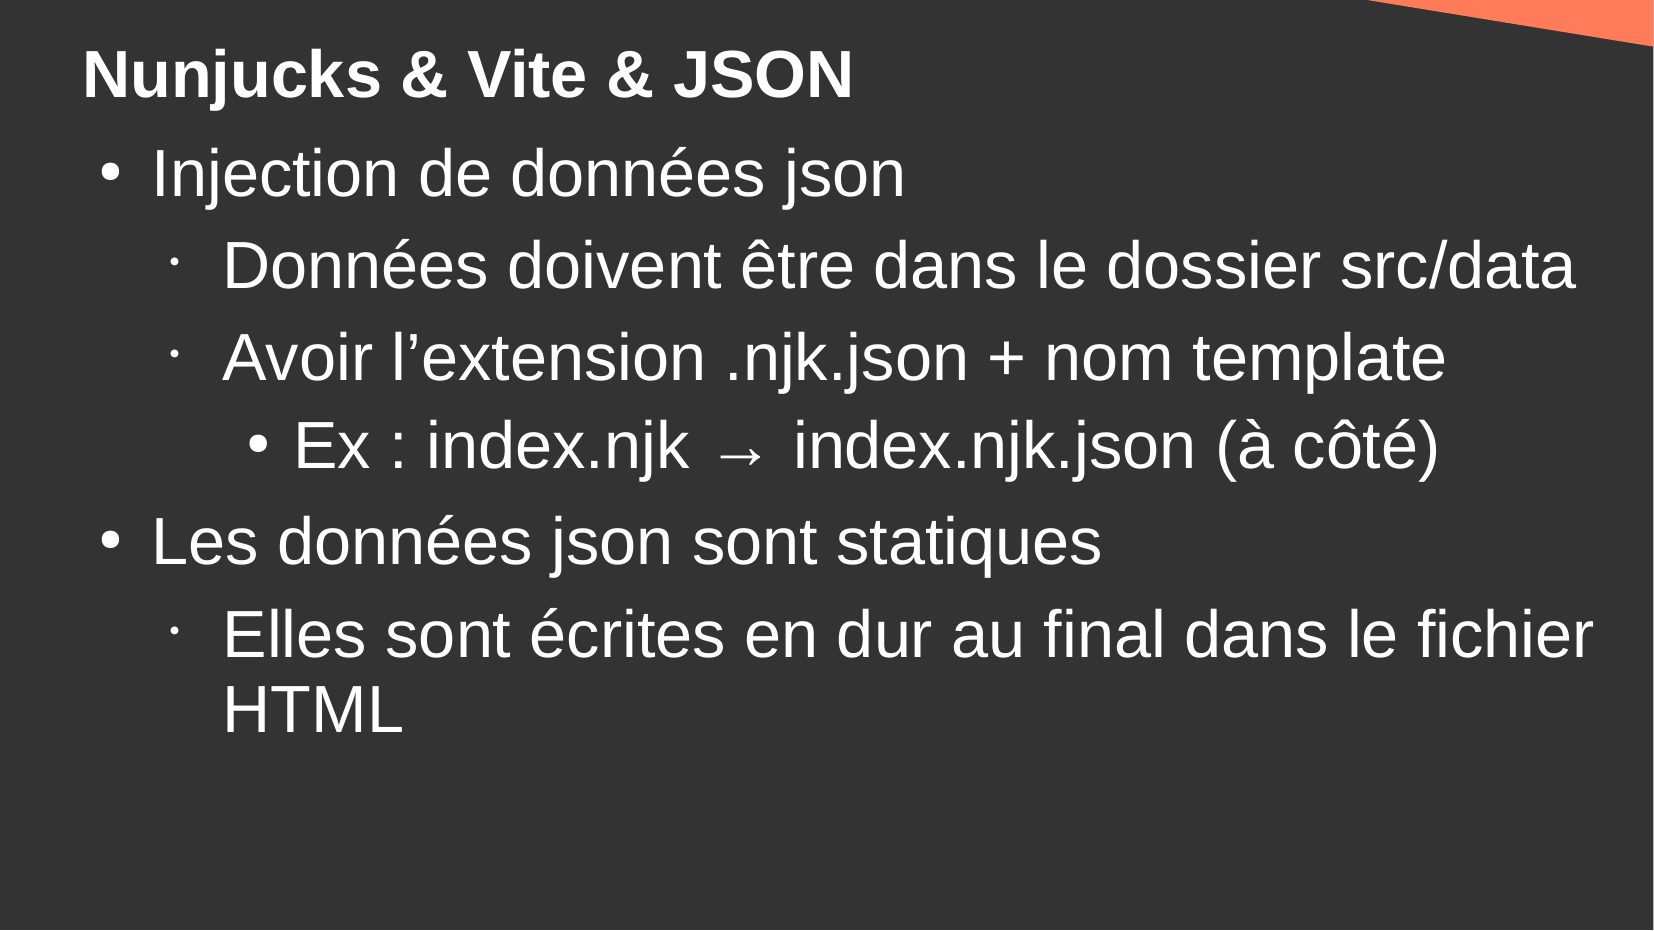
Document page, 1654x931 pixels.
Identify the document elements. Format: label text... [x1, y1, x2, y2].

list Injection de données json Données doivent être dans le dossier src/data Avoir l’extension .njk.json + nom template Ex : index.njk → index.njk.json (à côté) Les données json sont statiques Elles sont écrites en dur au final dans le fichier HTML [80, 135, 1620, 886]
title Nunjucks & Vite & JSON [82, 37, 1571, 112]
text_box [1367, 0, 1654, 47]
